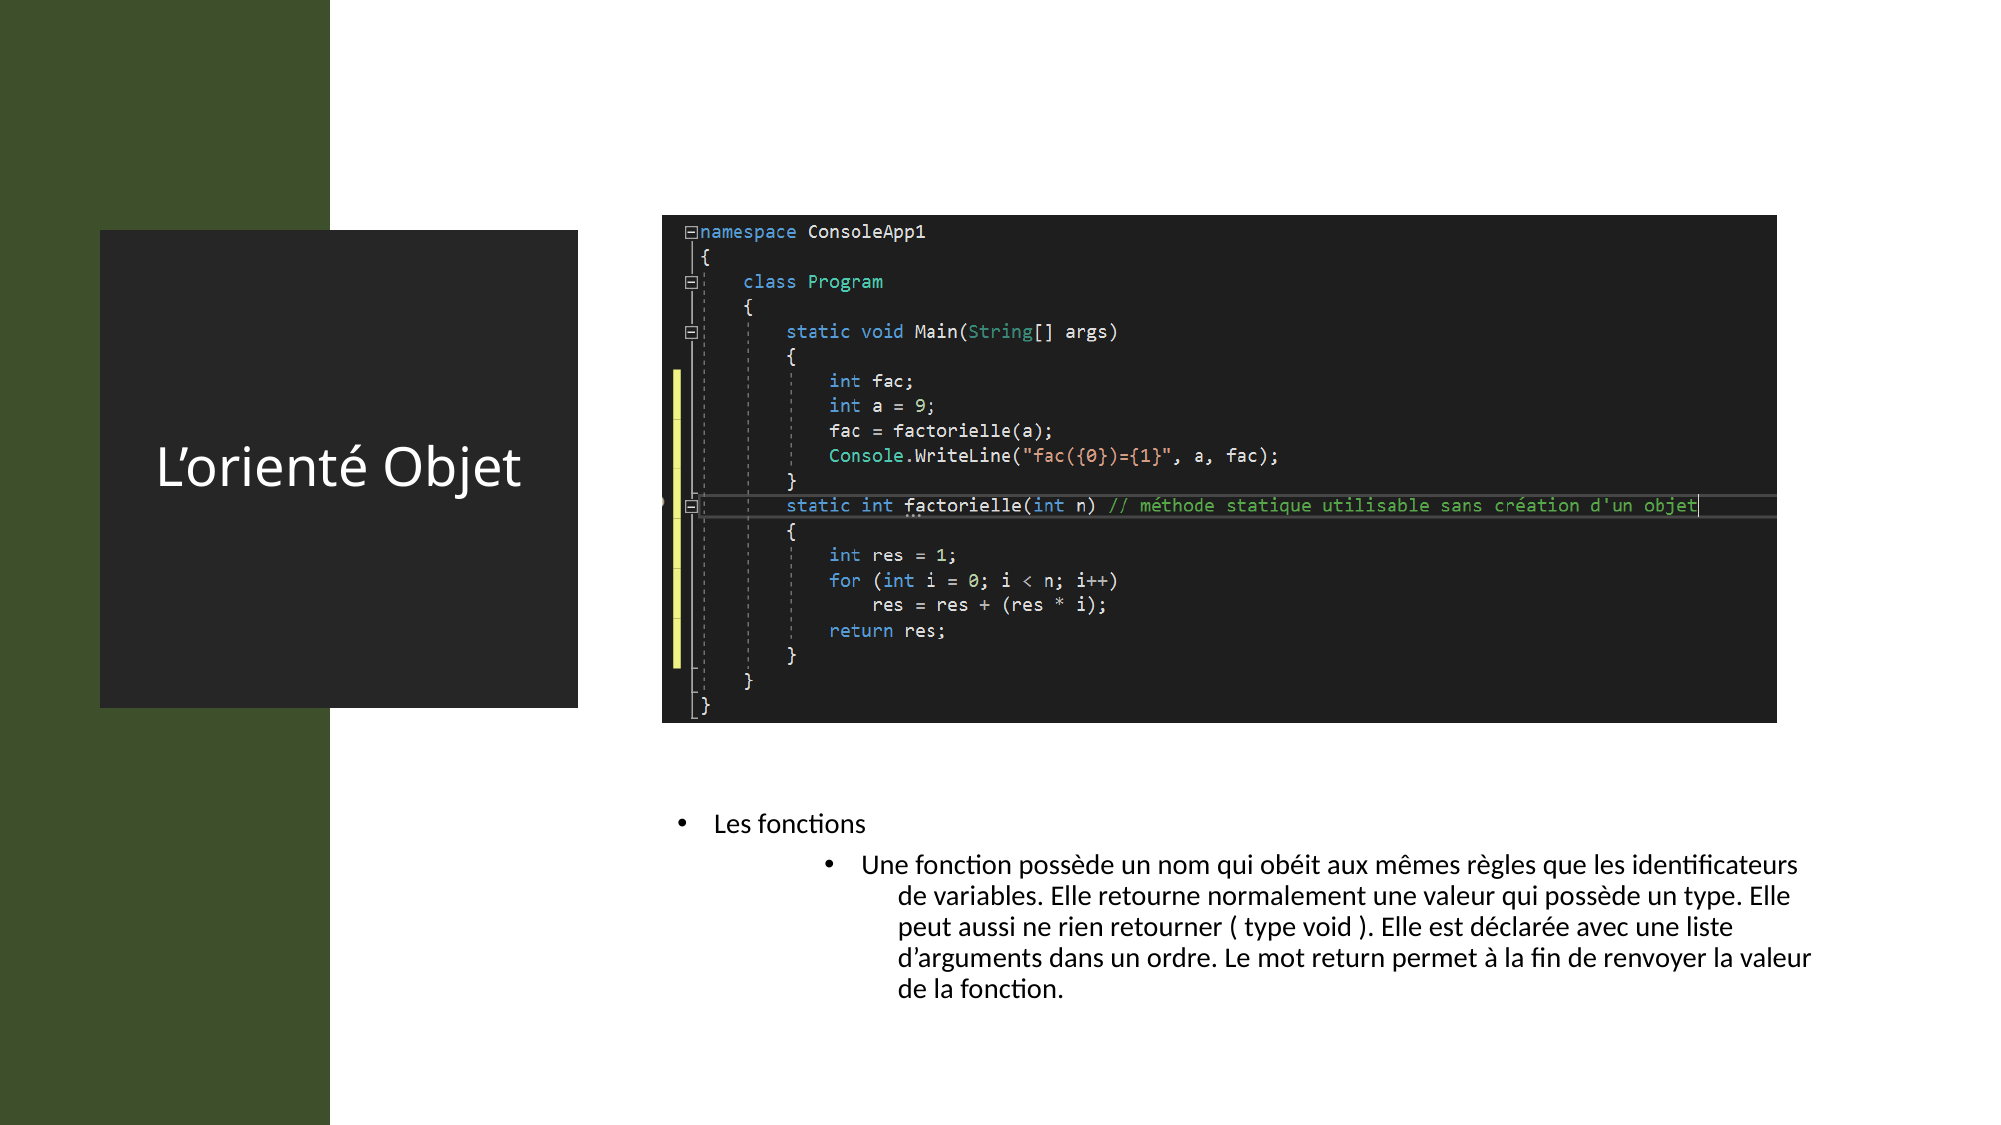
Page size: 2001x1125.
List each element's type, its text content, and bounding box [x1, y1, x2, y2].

title L’orienté Objet [113, 243, 564, 694]
text_box [0, 0, 330, 1125]
list Les fonctions Une fonction possède un nom qui obéit aux mêmes règles que les identificateurs de variables. Elle retourne normalement une valeur qui possède un type. Elle peut aussi ne rien retourner ( type void ). Elle est déclarée avec une liste d’arguments dans un ordre. Le mot return permet à la fin de renvoyer la valeur de la fonction. [662, 801, 1842, 1014]
picture [662, 215, 1777, 723]
